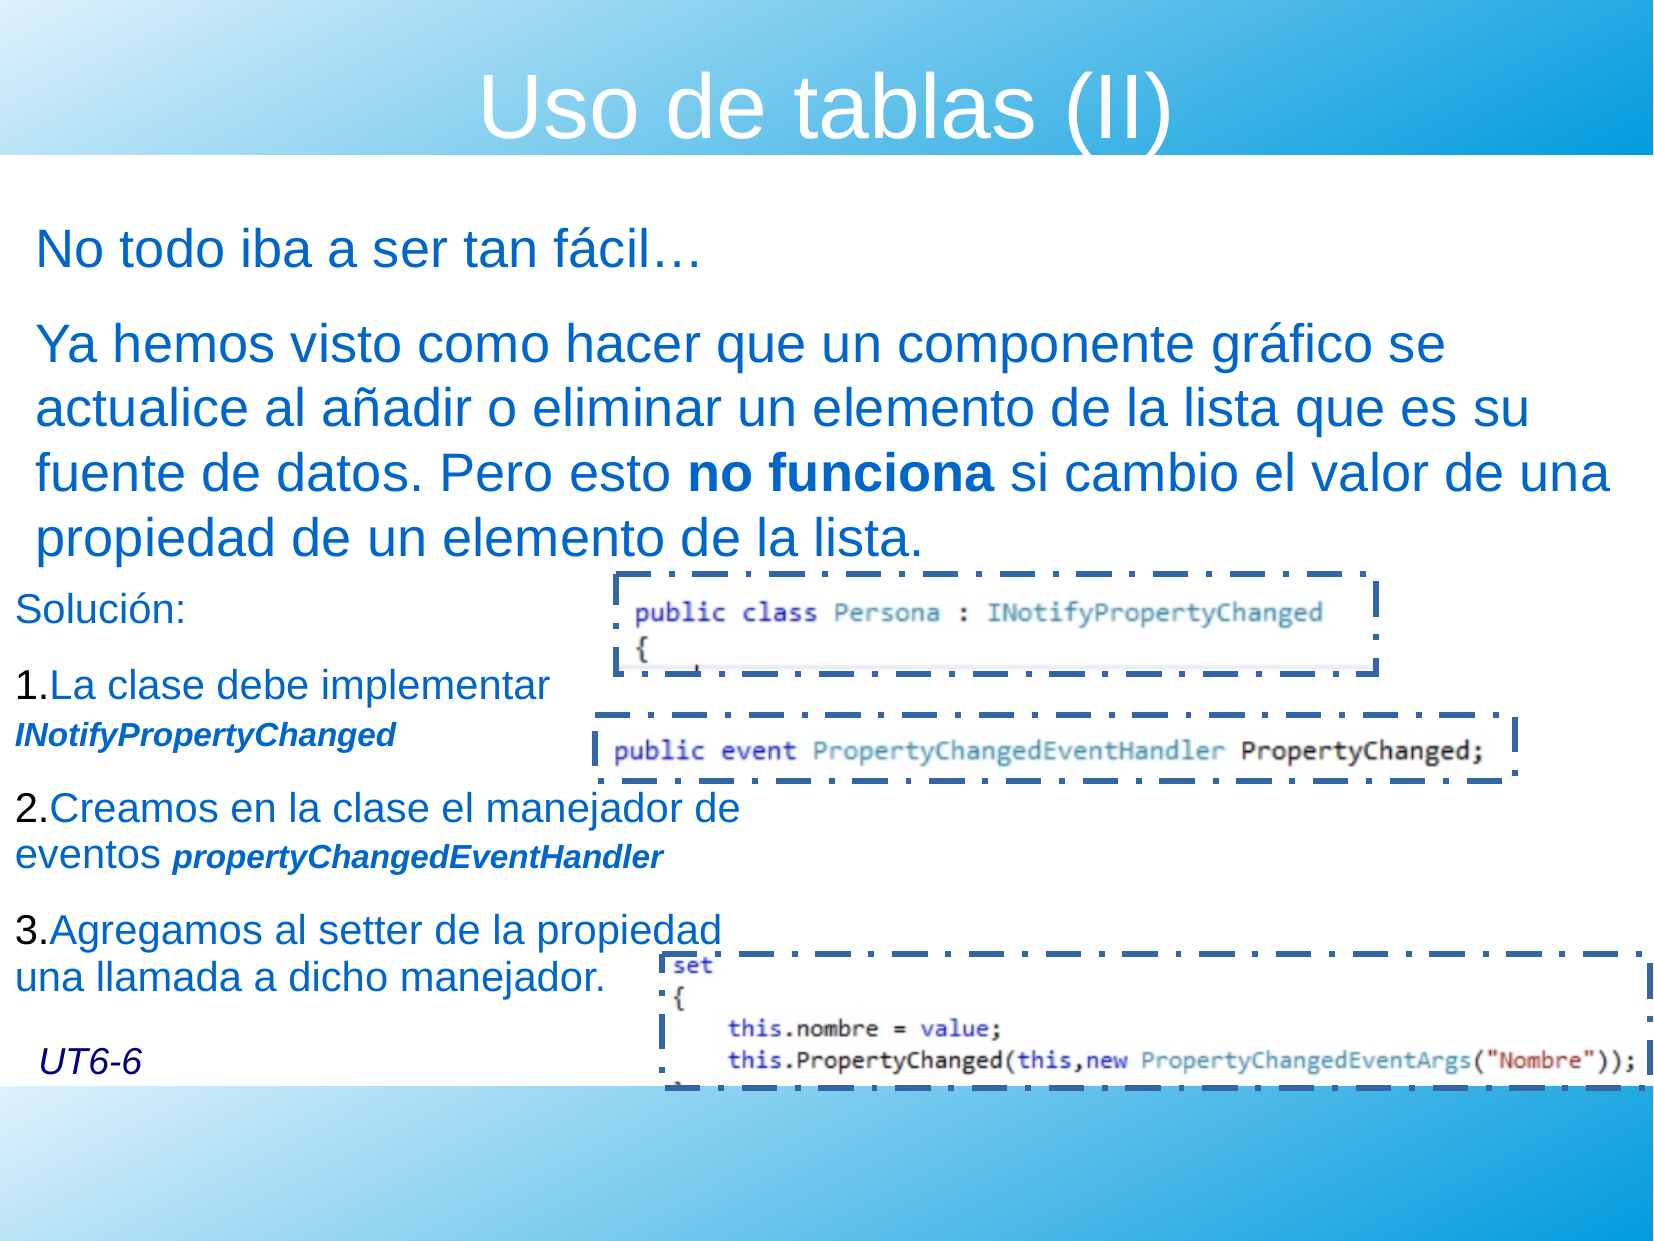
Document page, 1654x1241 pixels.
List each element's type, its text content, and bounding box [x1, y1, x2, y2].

list No todo iba a ser tan fácil… Ya hemos visto como hacer que un componente gráfico se actualice al añadir o eliminar un elemento de la lista que es su fuente de datos. Pero esto no funciona si cambio el valor de una propiedad de un elemento de la lista. [35, 213, 1642, 579]
picture [618, 577, 1374, 671]
picture [664, 956, 1648, 1085]
text_box UT6-6 [23, 1033, 308, 1091]
text_box Solución: La clase debe implementar INotifyPropertyChanged Creamos en la clase el manejador de eventos propertyChangedEventHandler Agregamos al setter de la propiedad una llamada a dicho manejador. [0, 578, 780, 1008]
title Uso de tablas (II) [82, 46, 1571, 158]
picture [597, 718, 1512, 778]
